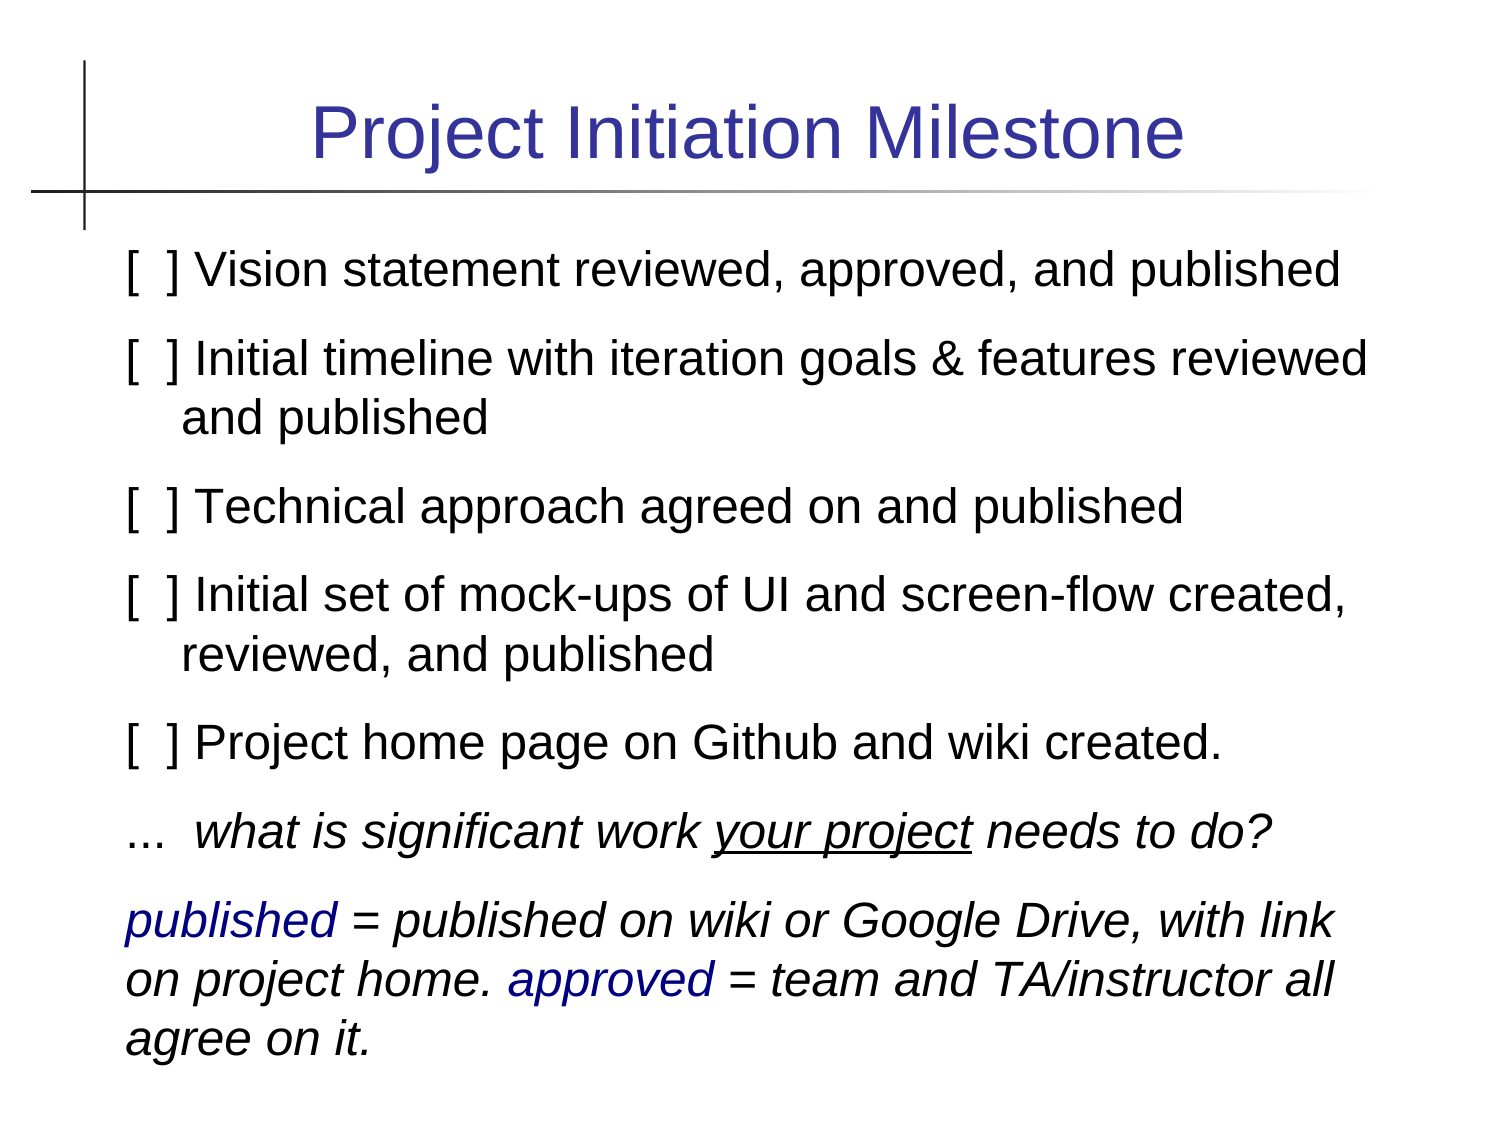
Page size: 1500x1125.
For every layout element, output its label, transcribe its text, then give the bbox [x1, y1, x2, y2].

list [ ] Vision statement reviewed, approved, and published [ ] Initial timeline with iteration goals & features reviewed and published [ ] Technical approach agreed on and published [ ] Initial set of mock-ups of UI and screen-flow created, reviewed, and published [ ] Project home page on Github and wiki created. ... what is significant work your project needs to do? published = published on wiki or Google Drive, with link on project home. approved = team and TA/instructor all agree on it. [110, 229, 1408, 1081]
title Project Initiation Milestone [100, 42, 1397, 182]
